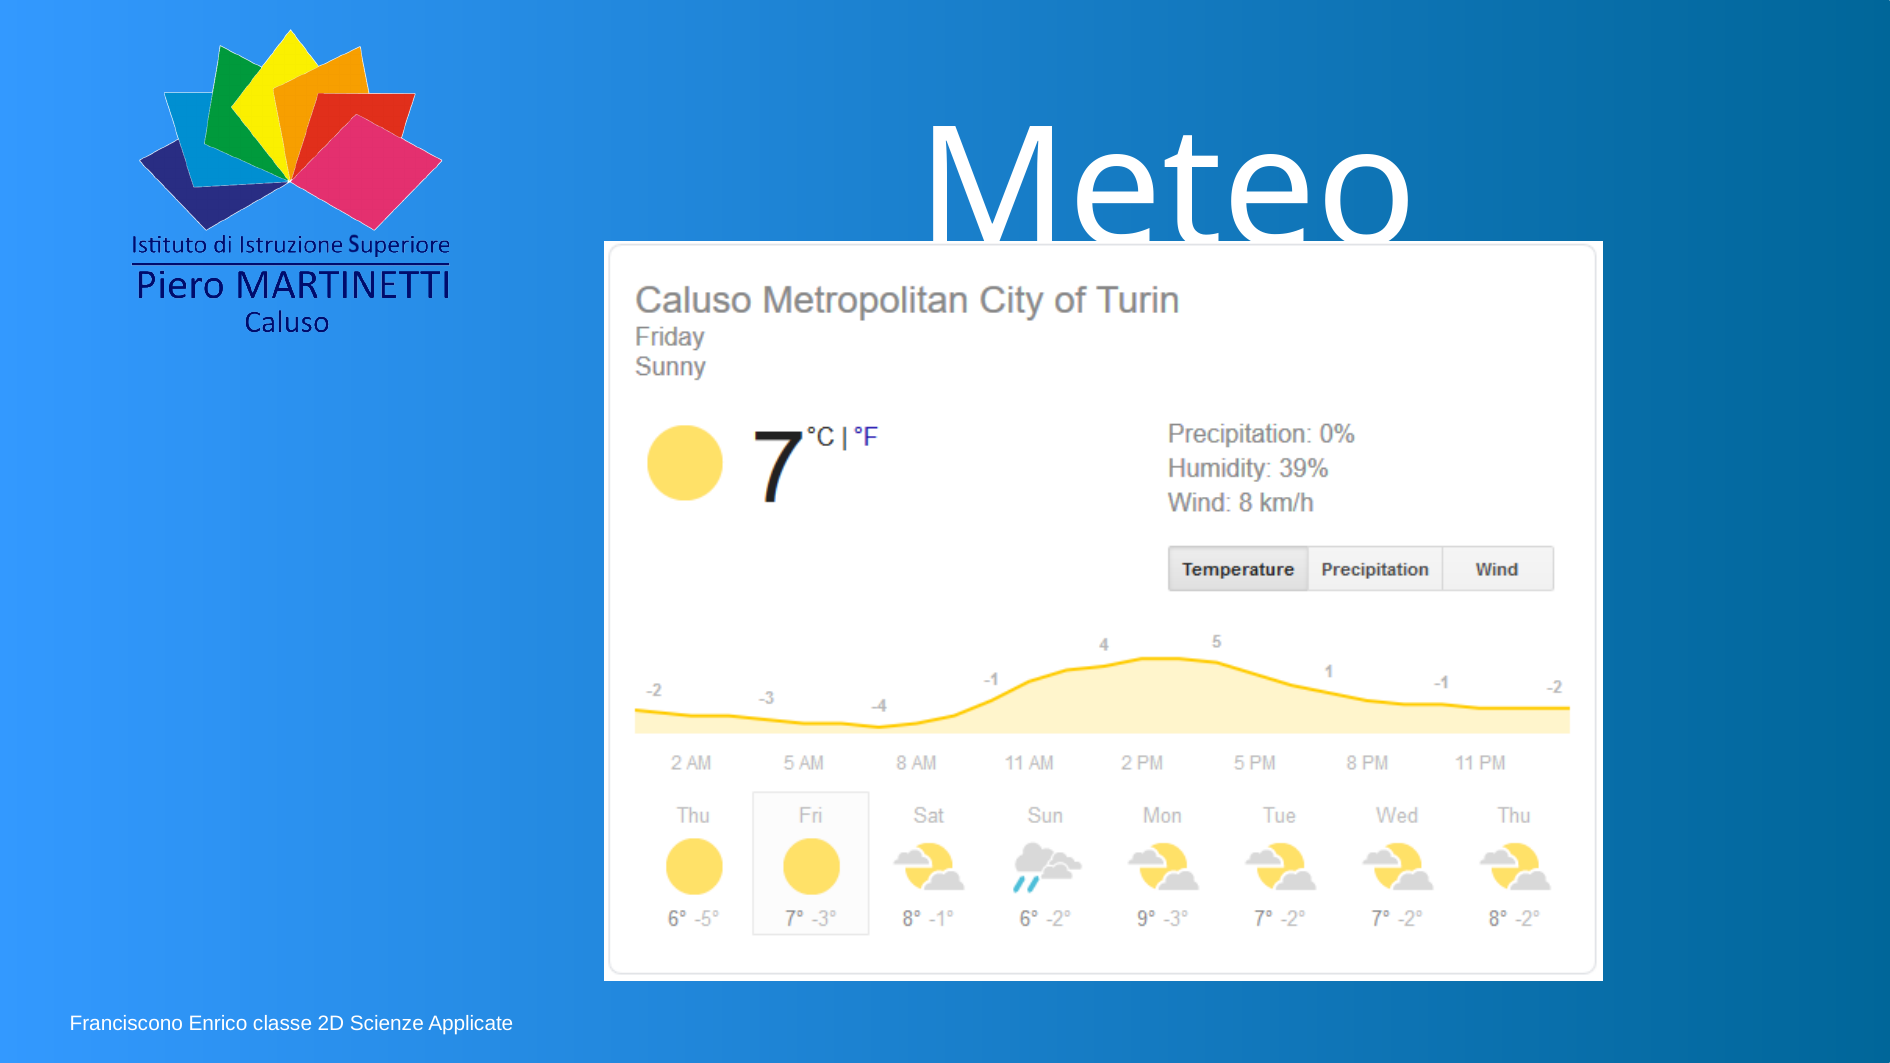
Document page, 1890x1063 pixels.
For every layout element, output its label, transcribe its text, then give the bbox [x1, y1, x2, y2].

picture [604, 241, 1603, 981]
text_box Meteo [591, 59, 1760, 268]
picture [0, 23, 591, 355]
text_box Franciscono Enrico classe 2D Scienze Applicate [54, 1004, 628, 1063]
